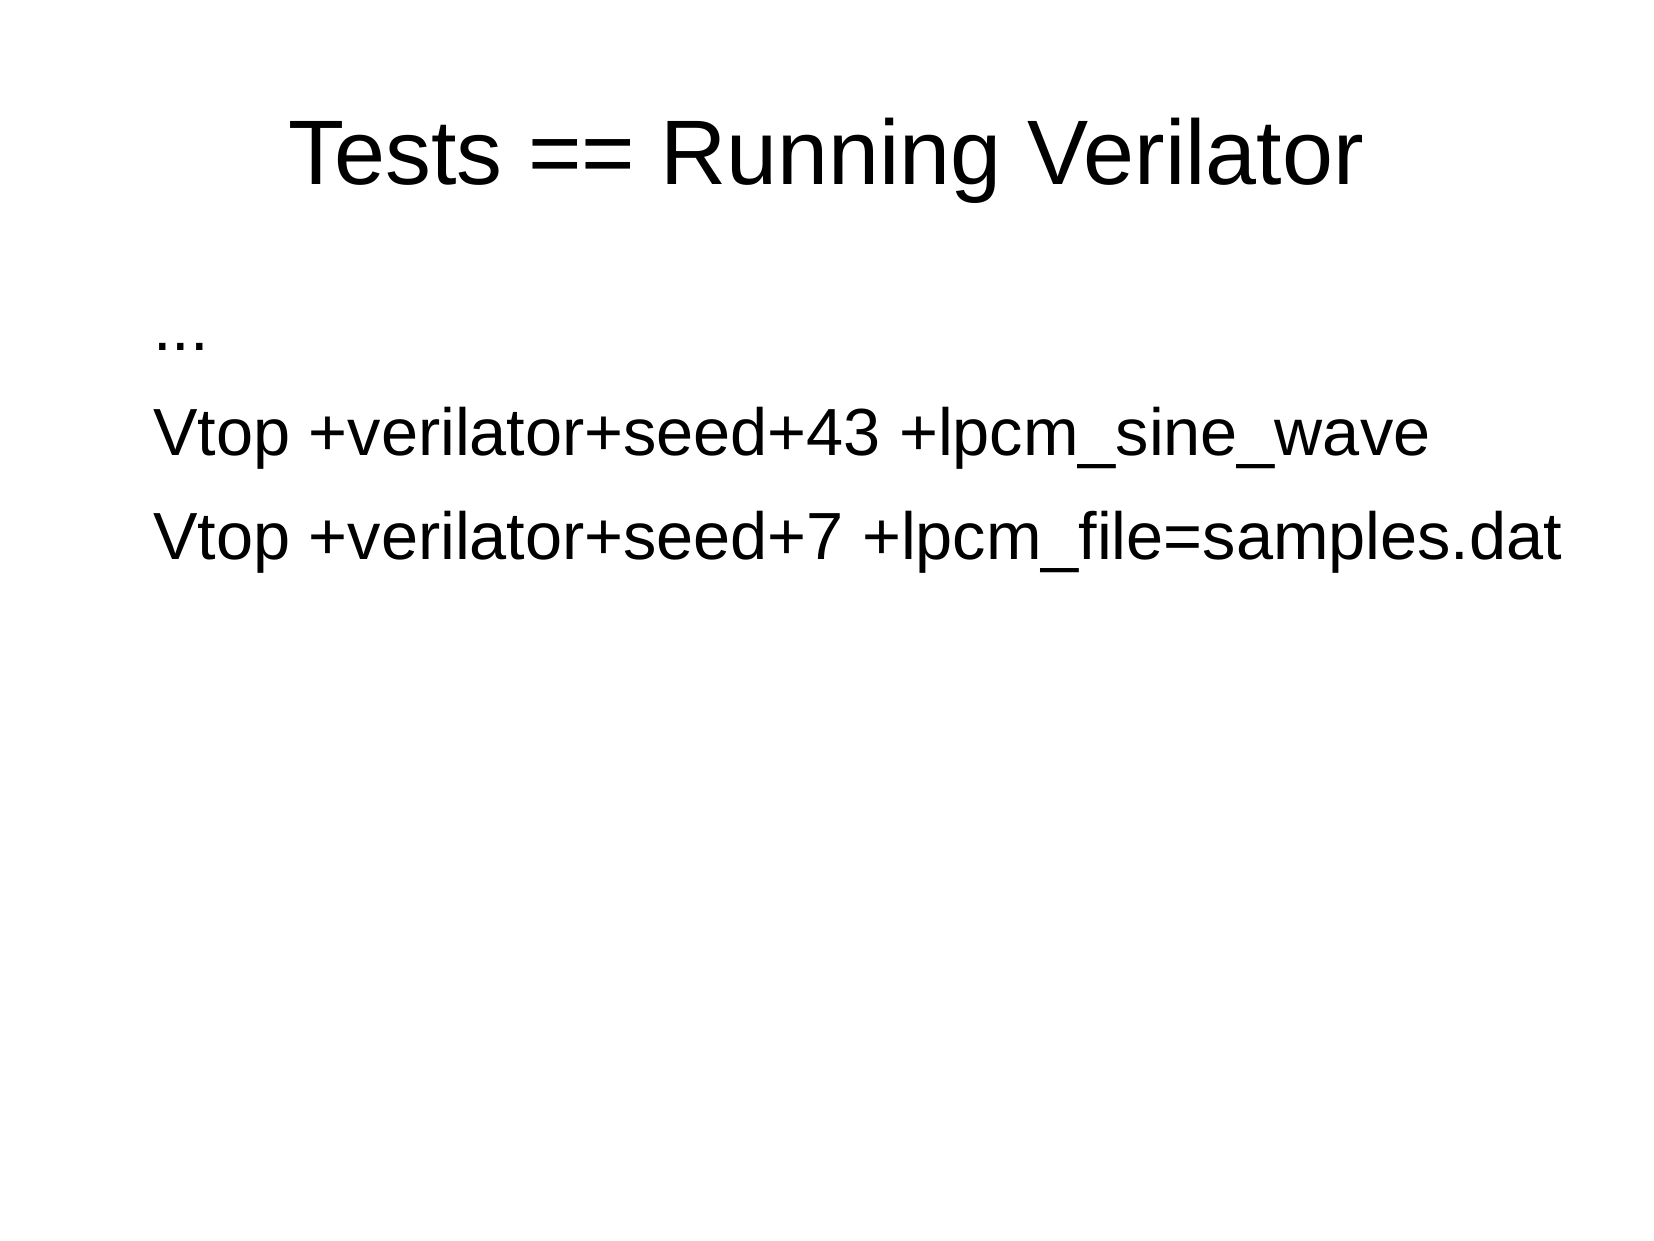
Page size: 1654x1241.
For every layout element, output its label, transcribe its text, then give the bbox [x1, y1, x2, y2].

title Tests == Running Verilator [82, 49, 1571, 257]
list ... Vtop +verilator+seed+43 +lpcm_sine_wave Vtop +verilator+seed+7 +lpcm_file=samples.dat [82, 290, 1571, 1010]
